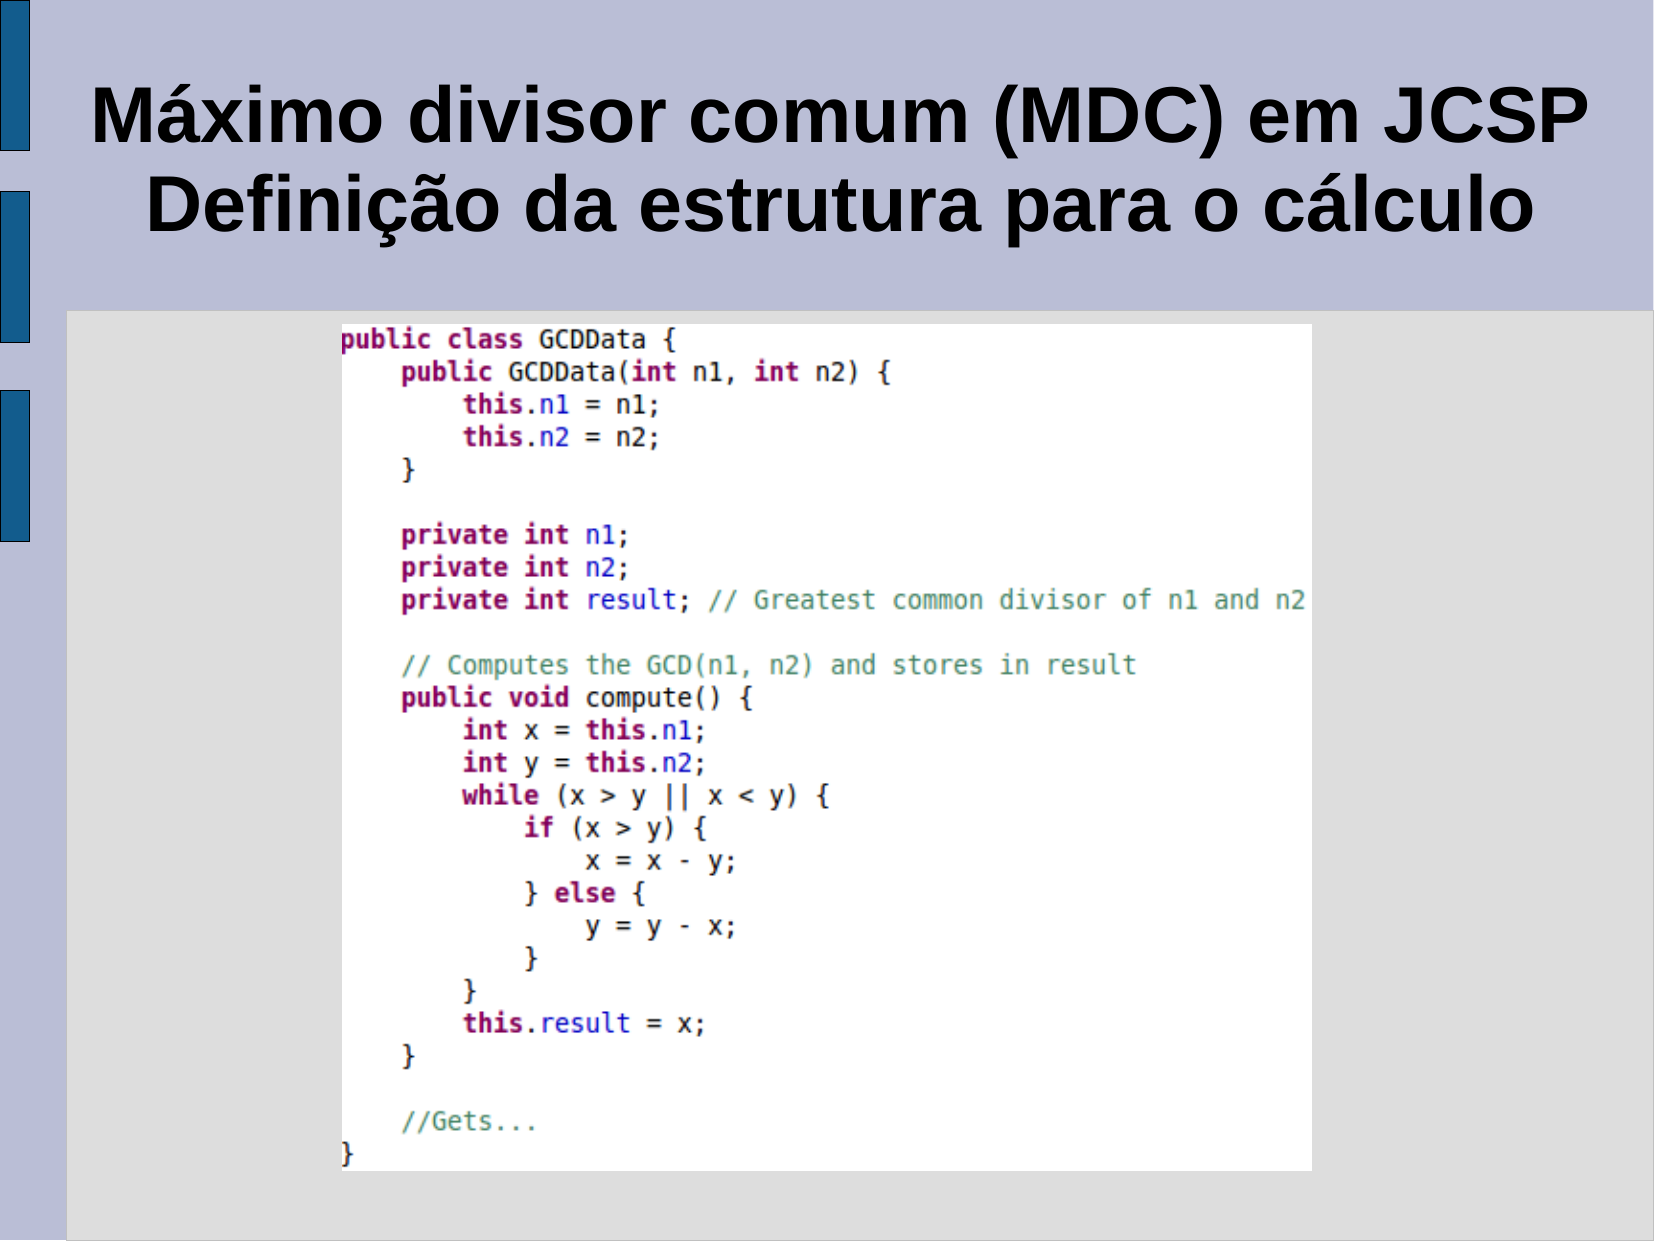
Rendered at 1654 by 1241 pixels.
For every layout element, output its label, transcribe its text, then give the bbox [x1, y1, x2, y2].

picture [342, 324, 1312, 1171]
text_box Máximo divisor comum (MDC) em JCSP Definição da estrutura para o cálculo [29, 41, 1654, 278]
